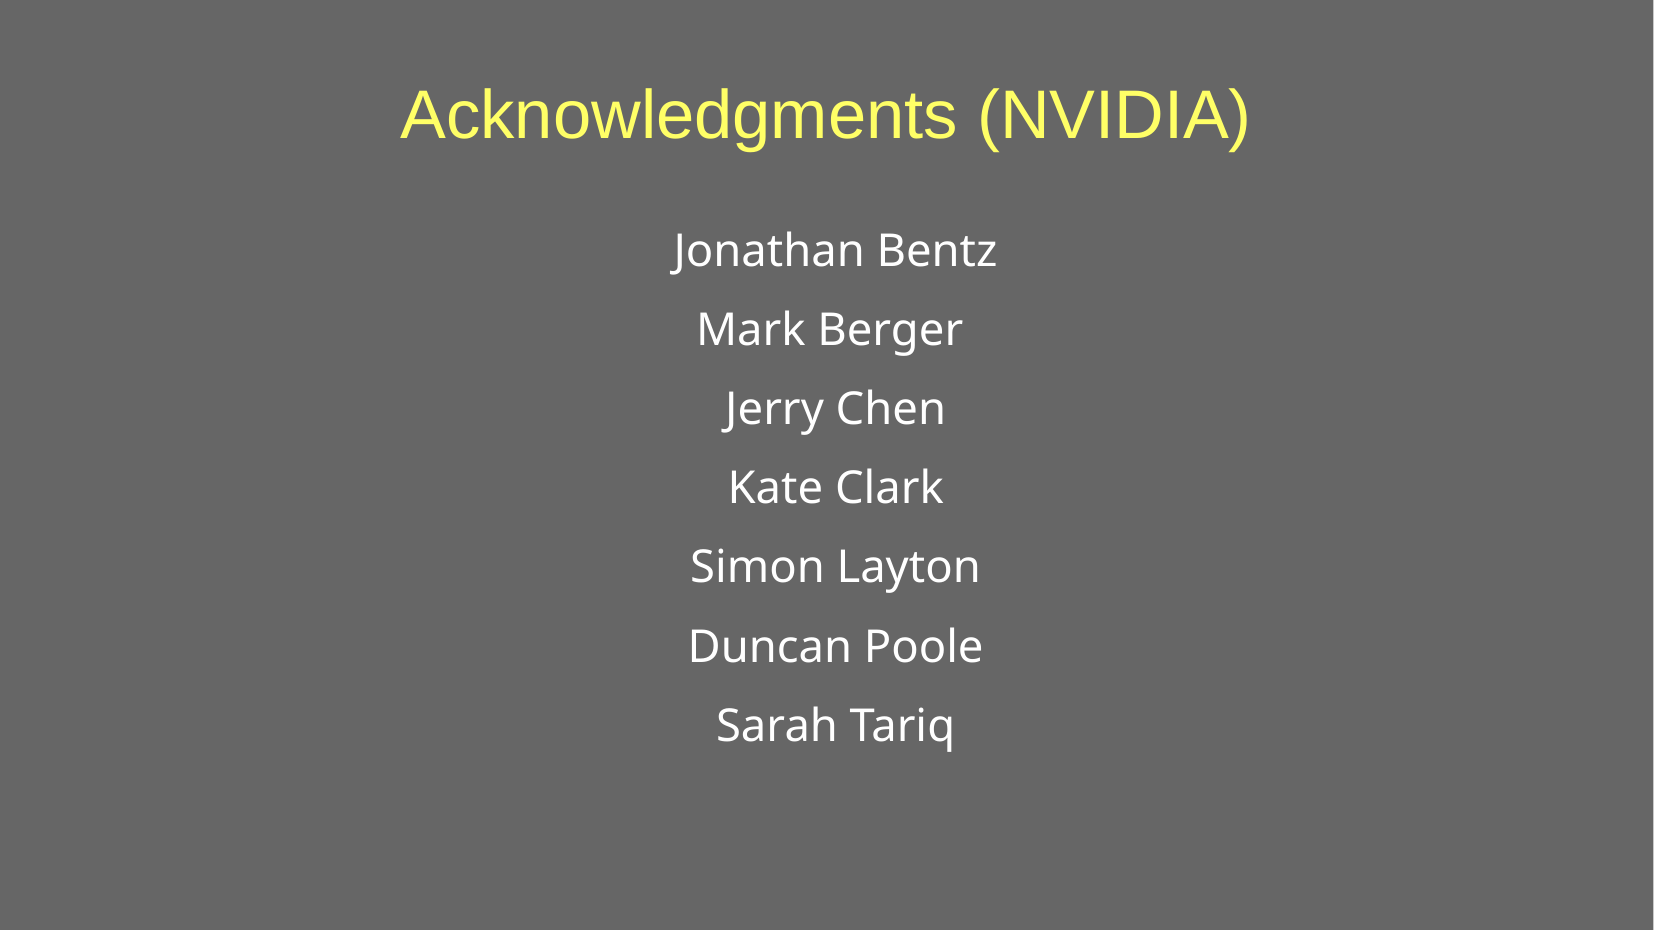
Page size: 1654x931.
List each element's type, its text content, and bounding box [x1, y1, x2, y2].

title Acknowledgments (NVIDIA) [82, 36, 1571, 193]
list Jonathan Bentz Mark Berger Jerry Chen Kate Clark Simon Layton Duncan Poole Sarah Tariq [91, 217, 1580, 757]
